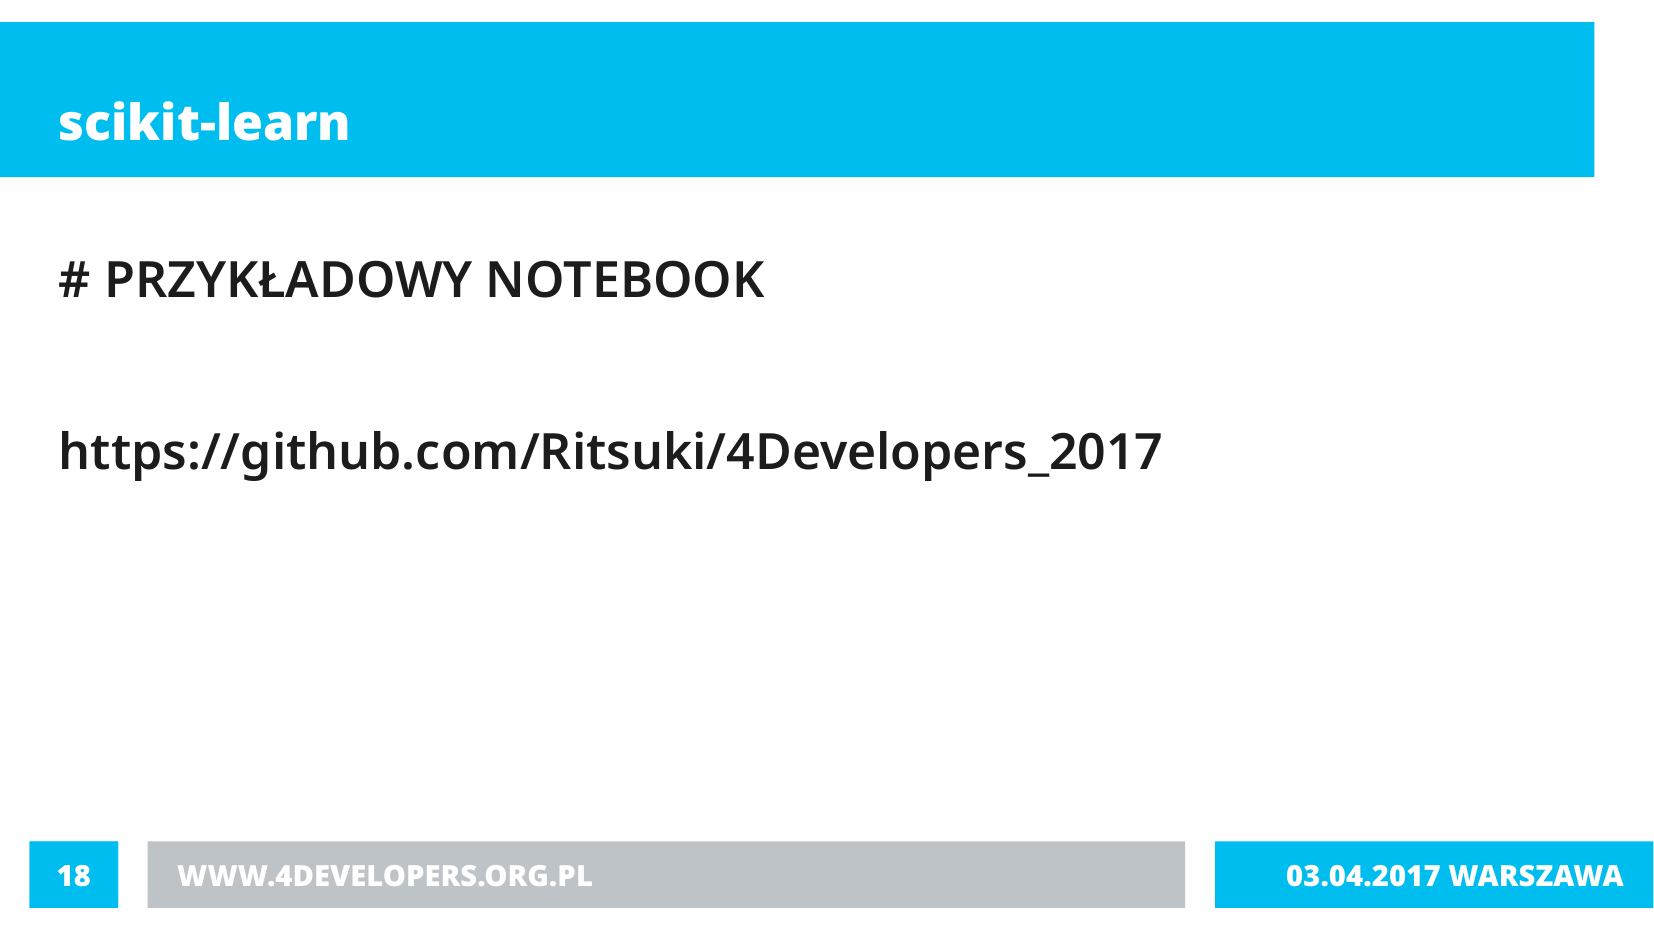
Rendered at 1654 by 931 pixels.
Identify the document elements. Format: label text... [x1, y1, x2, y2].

title scikit-learn [59, 44, 1595, 156]
list # PRZYKŁADOWY NOTEBOOK https://github.com/Ritsuki/4Developers_2017 [59, 243, 1565, 820]
